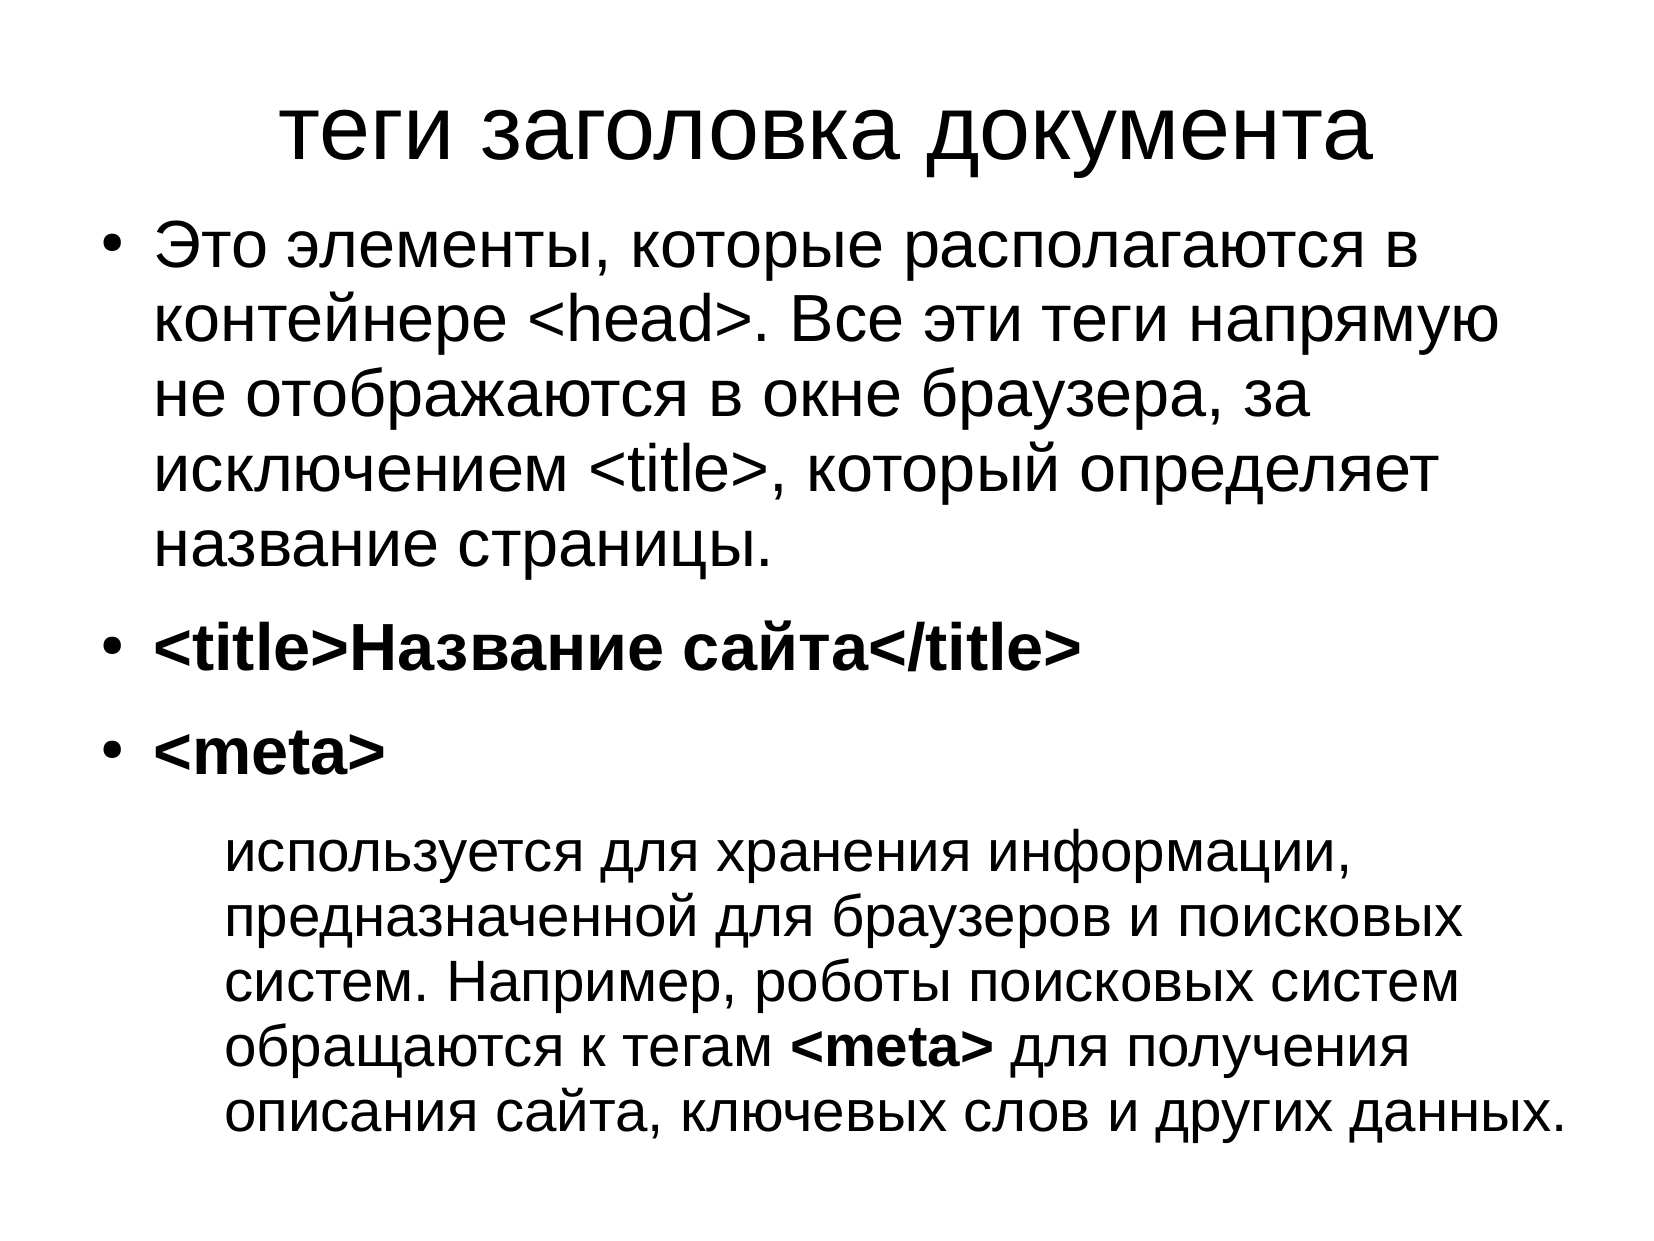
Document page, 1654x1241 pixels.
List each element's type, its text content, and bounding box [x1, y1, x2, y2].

title теги заголовка документа [82, 0, 1571, 206]
list Это элементы, которые располагаются в контейнере <head>. Все эти теги напрямую не отображаются в окне браузера, за исключением <title>, который определяет название страницы. <title>Название сайта</title> <meta> используется для хранения информации, предназначенной для браузеров и поисковых систем. Например, роботы поисковых систем обращаются к тегам <meta> для получения описания сайта, ключевых слов и других данных. [82, 206, 1571, 1182]
